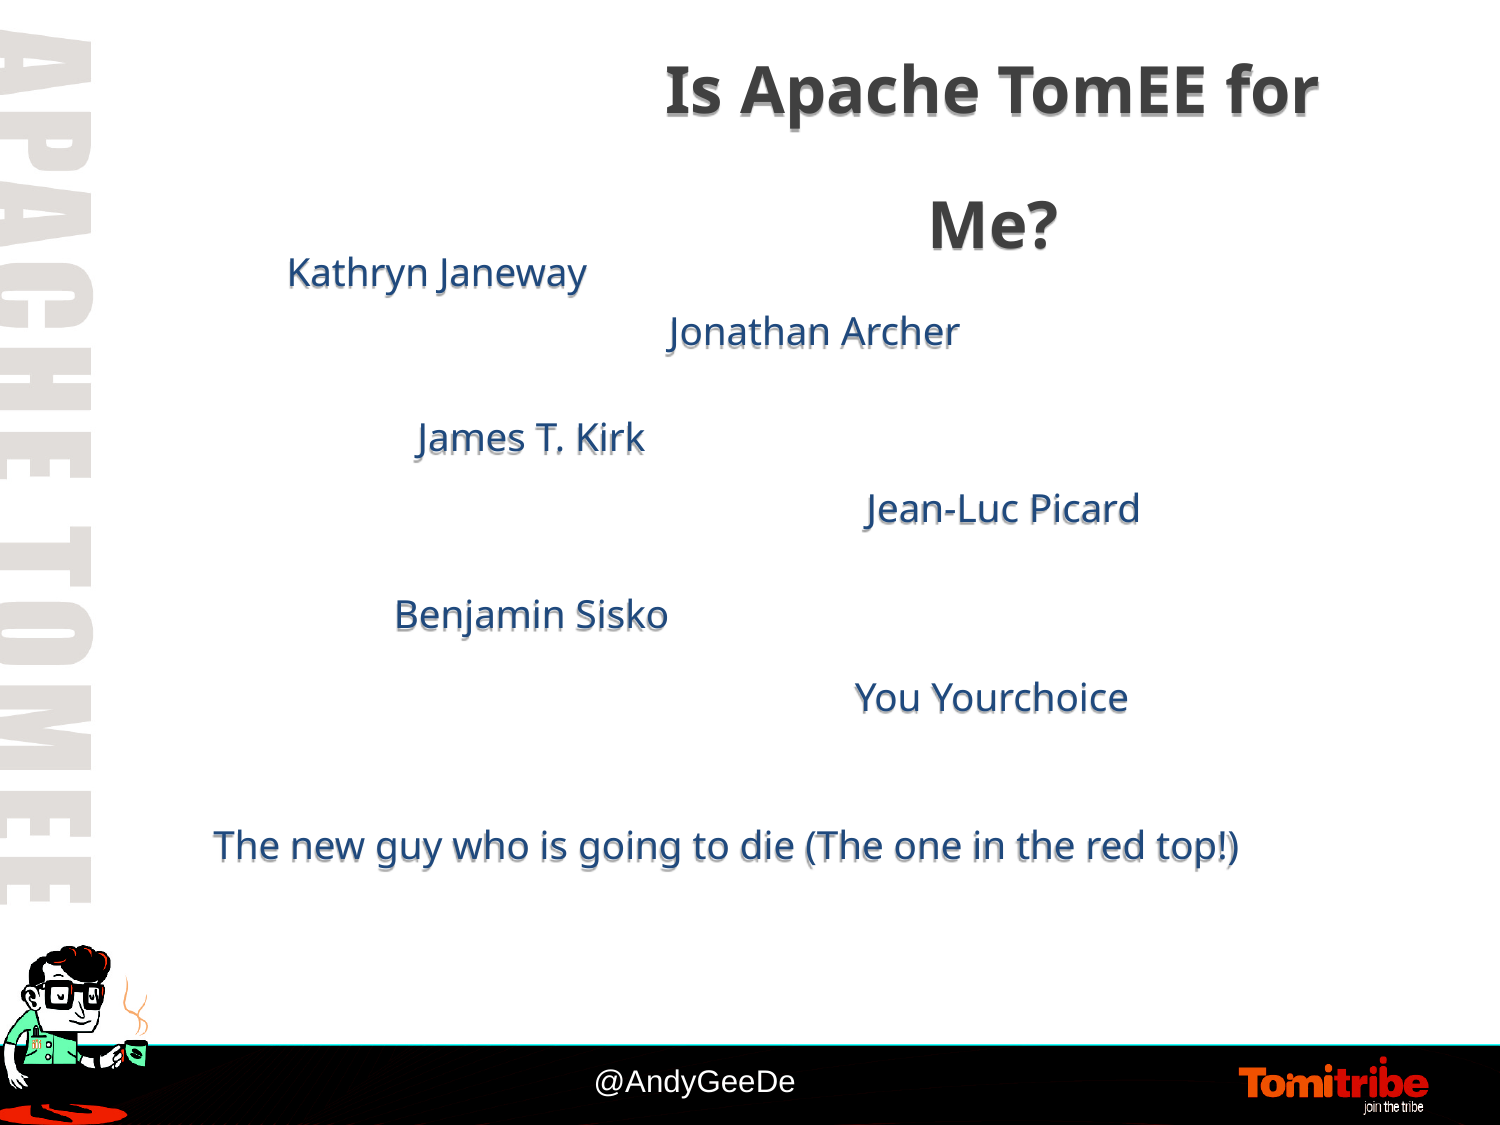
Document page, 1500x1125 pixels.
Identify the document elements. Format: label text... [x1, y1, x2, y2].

title Jonathan Archer [578, 283, 1016, 355]
picture [0, 0, 1500, 1125]
title You Yourchoice [755, 649, 1193, 721]
title Benjamin Sisko [295, 566, 733, 638]
title Is Apache TomEE for Me? [590, 59, 1396, 213]
title Jean-Luc Picard [767, 460, 1205, 532]
title James T. Kirk [295, 389, 733, 461]
title Kathryn Janeway [200, 224, 638, 296]
title The new guy who is going to die (The one in the red top!) [94, 767, 1323, 898]
